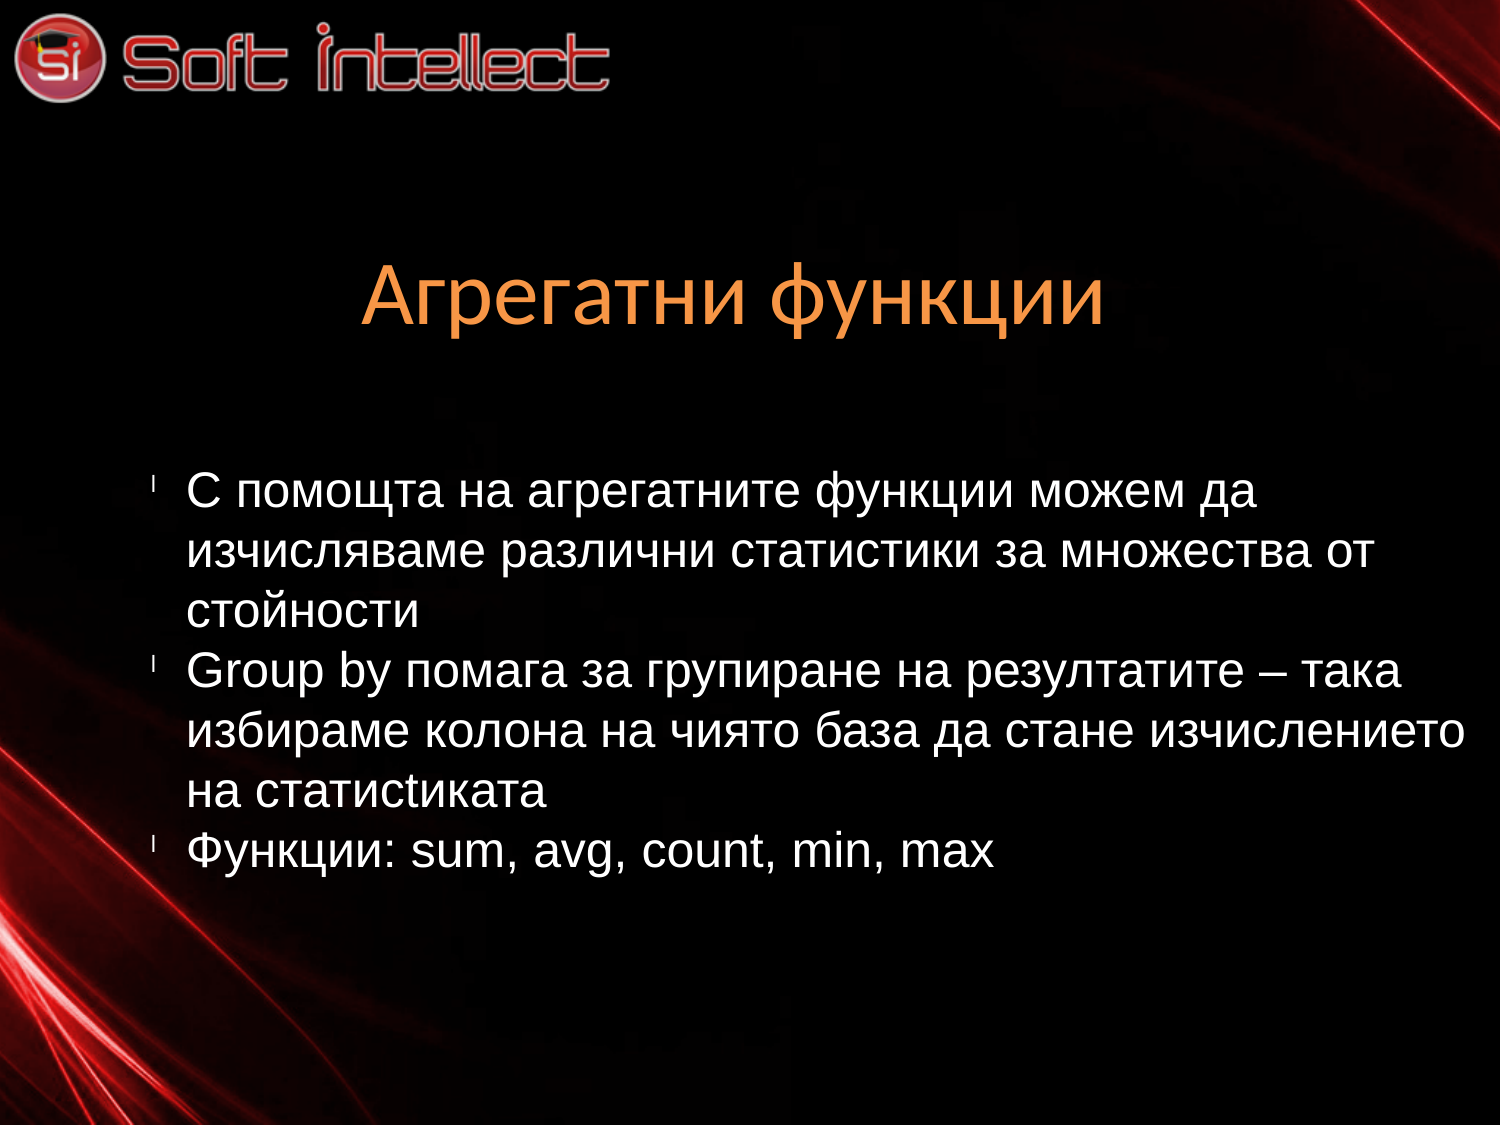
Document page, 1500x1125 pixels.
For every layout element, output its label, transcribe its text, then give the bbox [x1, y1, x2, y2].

picture [0, 0, 1500, 1125]
text_box Агрегатни функции [60, 195, 1410, 382]
text_box С помощта на агрегатните функции можем да изчисляваме различни статистики за множества от стойности Group by помага за групиране на резултатите – така избираме колона на чиято база да стане изчислението на статисtиката Функции: sum, avg, count, min, max [135, 450, 1500, 690]
